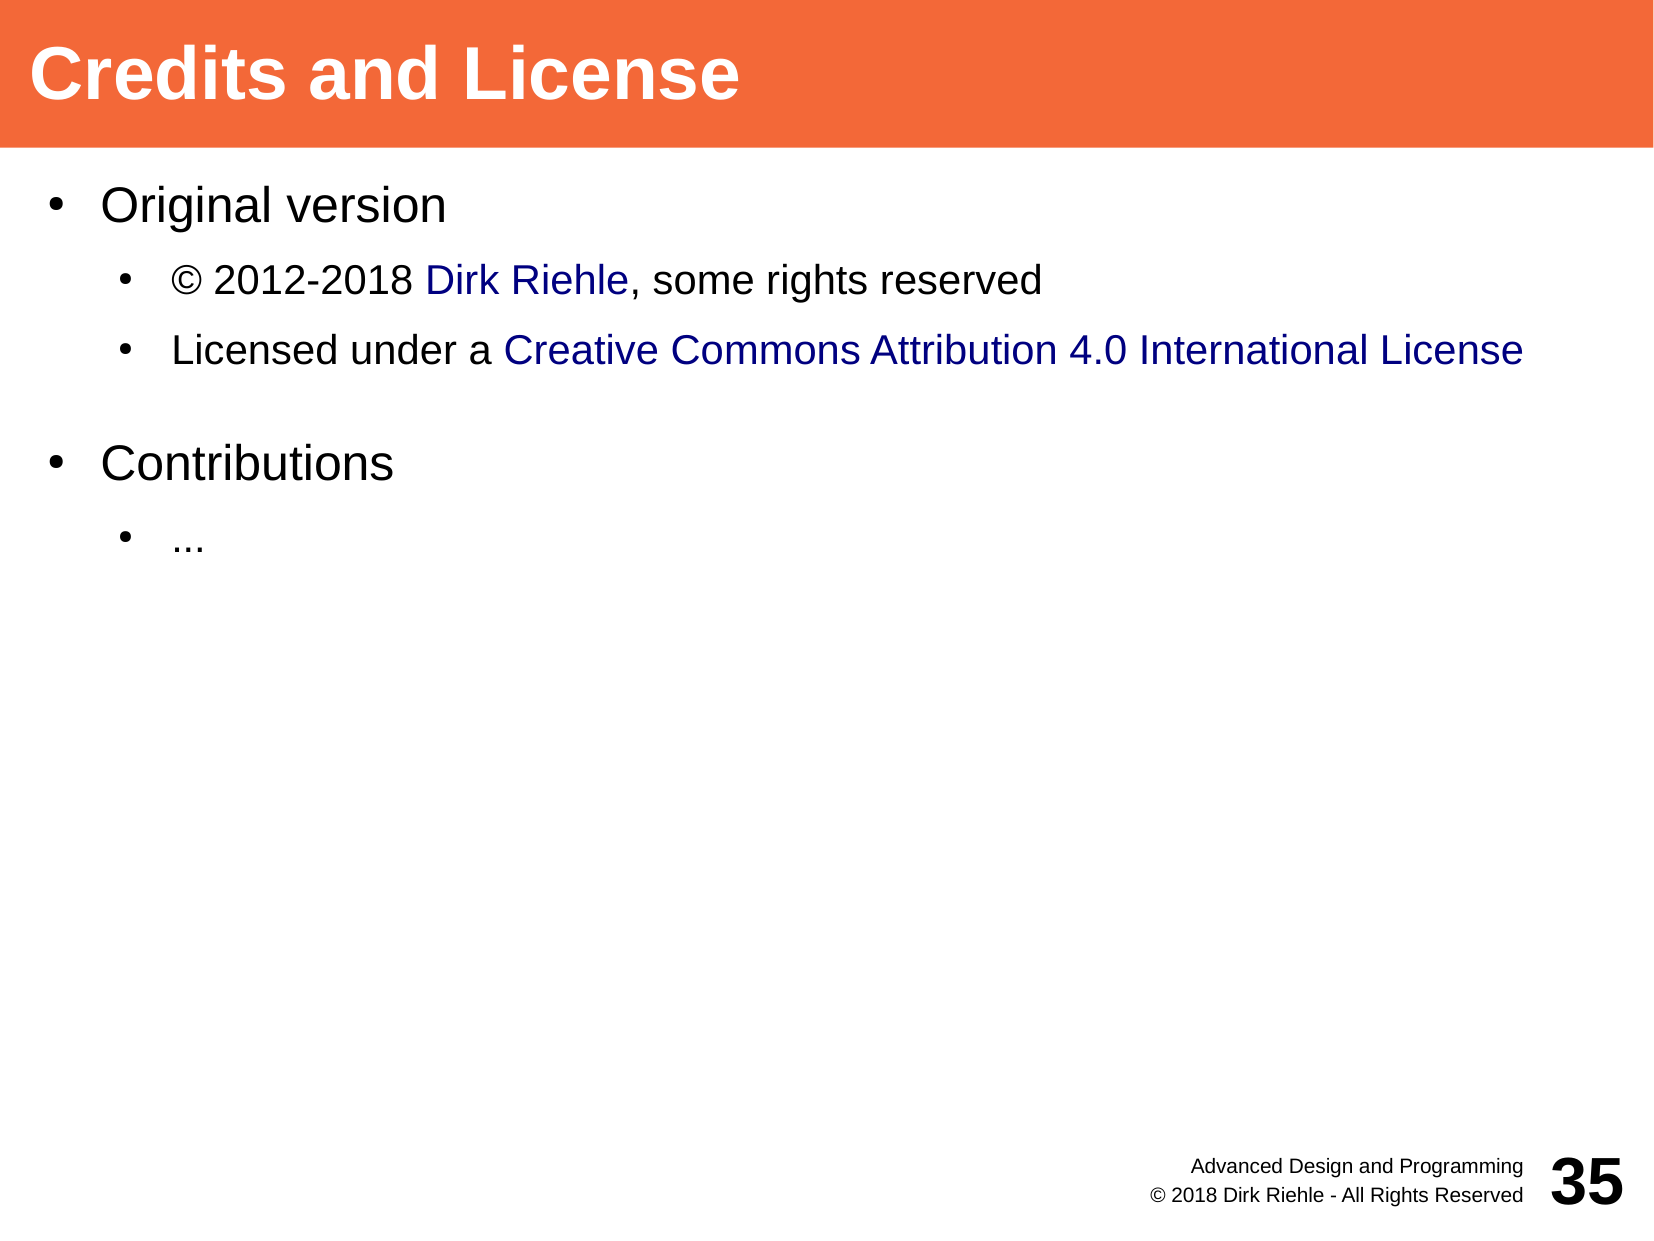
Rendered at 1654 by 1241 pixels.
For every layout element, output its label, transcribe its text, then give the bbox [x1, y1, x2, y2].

title Credits and License [0, 0, 1654, 148]
list Original version © 2012-2018 Dirk Riehle, some rights reserved Licensed under a Creative Commons Attribution 4.0 International License Contributions ... [29, 177, 1625, 1063]
